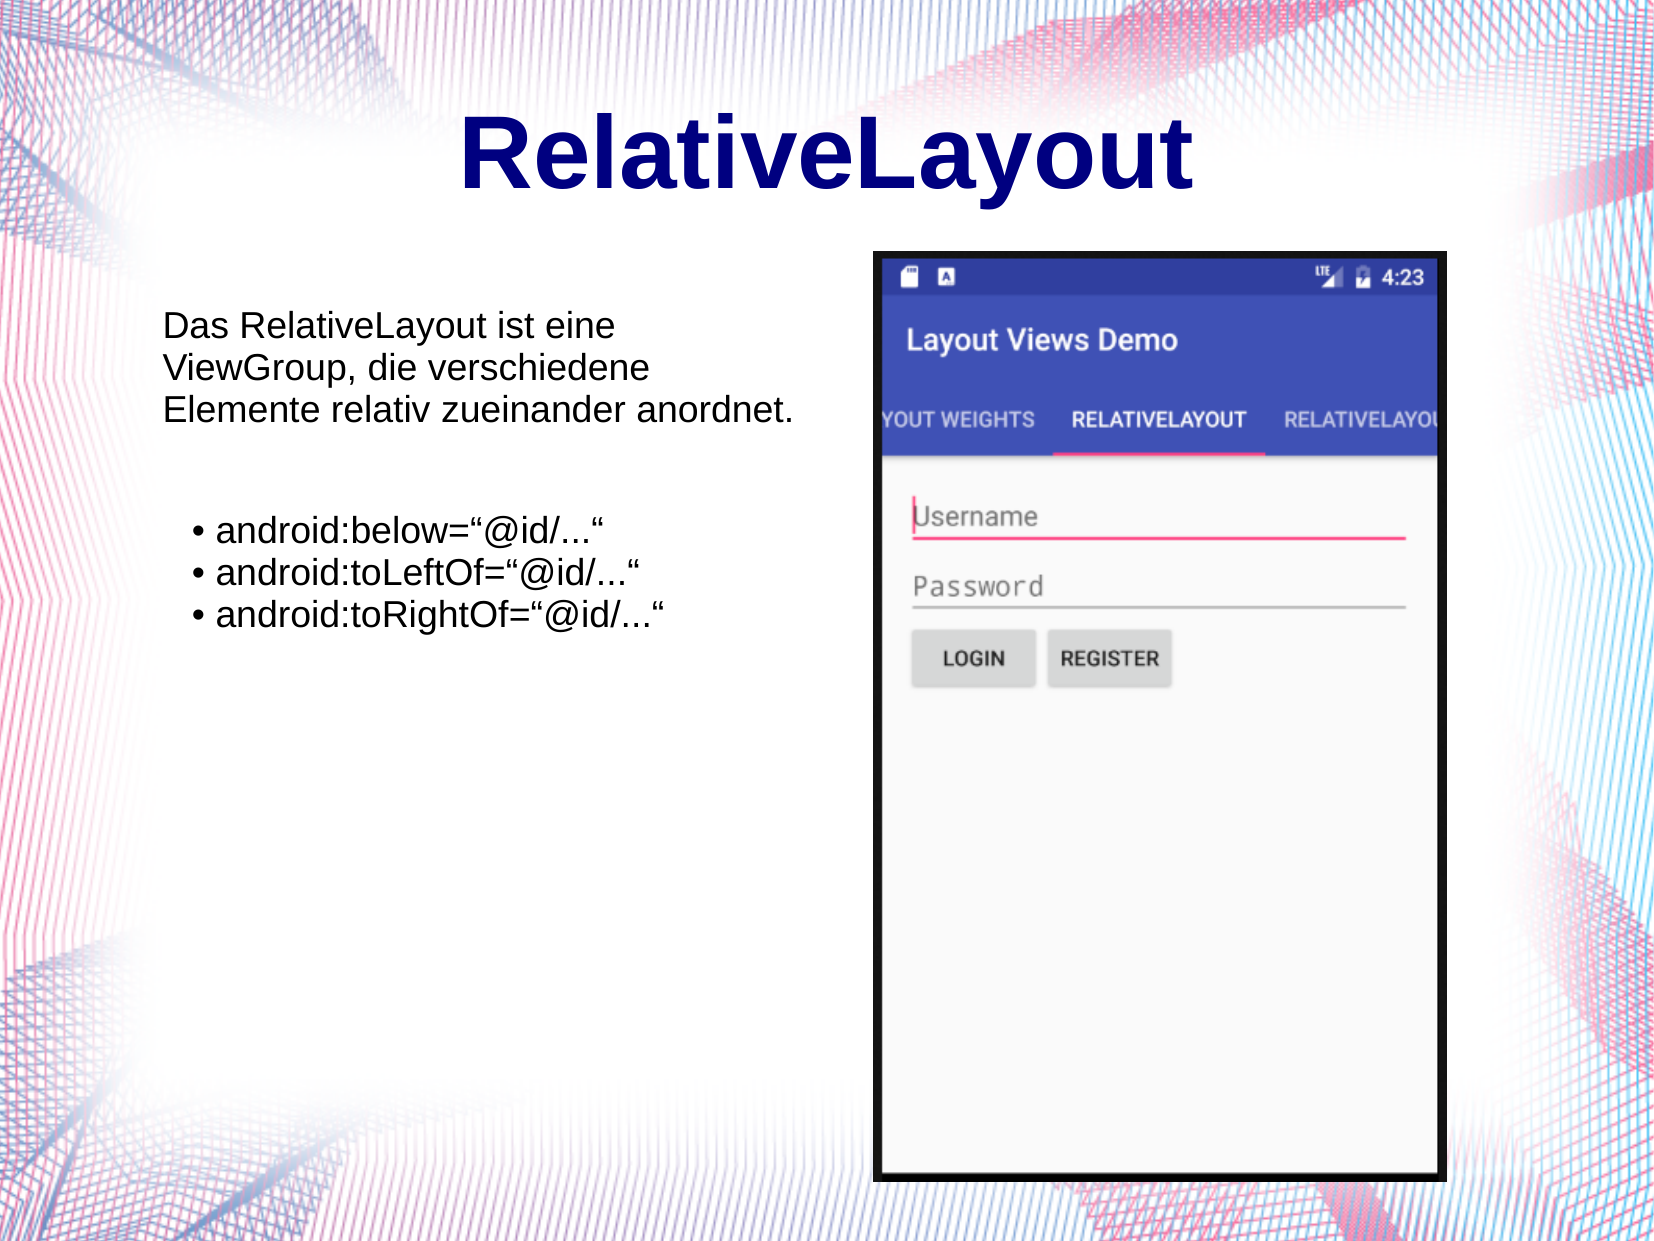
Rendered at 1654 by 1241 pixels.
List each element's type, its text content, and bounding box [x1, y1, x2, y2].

text_box Das RelativeLayout ist eine ViewGroup, die verschiedene Elemente relativ zueinander anordnet. [147, 297, 827, 439]
text_box • android:below=“@id/...“ • android:toLeftOf=“@id/...“ • android:toRightOf=“@id/...“ [177, 501, 798, 643]
title RelativeLayout [82, 49, 1571, 257]
picture [0, 0, 1654, 1241]
